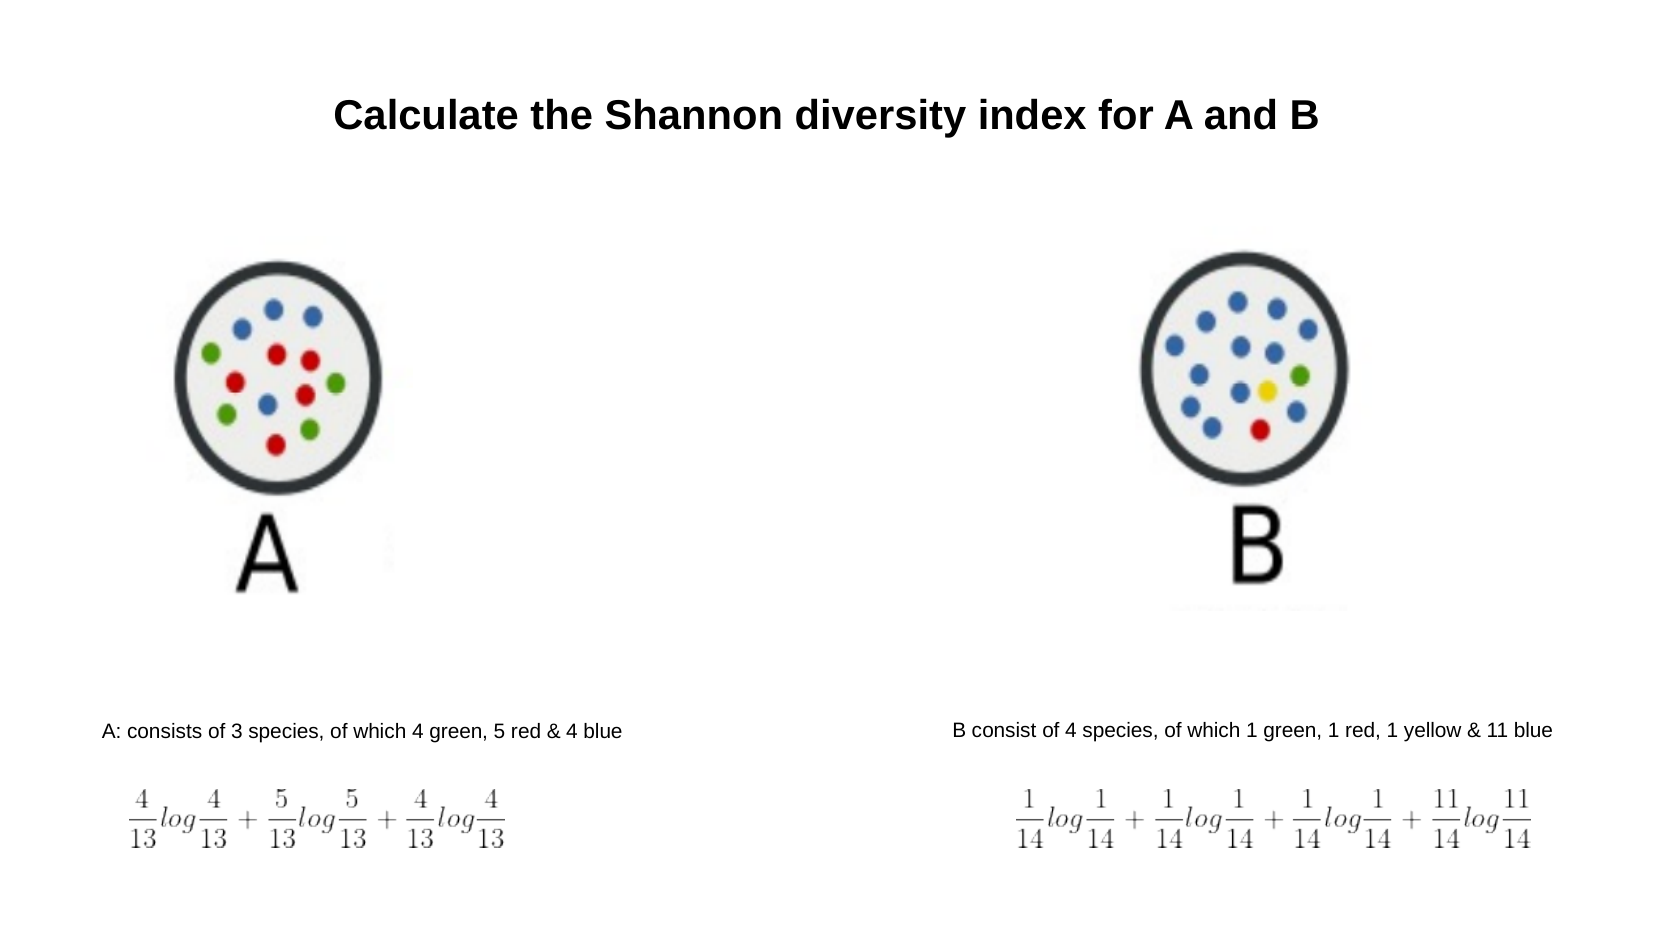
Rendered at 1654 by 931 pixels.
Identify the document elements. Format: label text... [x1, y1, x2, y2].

text_box B consist of 4 species, of which 1 green, 1 red, 1 yellow & 11 blue [937, 711, 1568, 751]
picture [1016, 789, 1531, 848]
picture [1109, 224, 1412, 611]
text_box A: consists of 3 species, of which 4 green, 5 red & 4 blue [87, 712, 638, 751]
picture [129, 789, 505, 848]
picture [111, 221, 413, 608]
title Calculate the Shannon diversity index for A and B [82, 37, 1571, 193]
